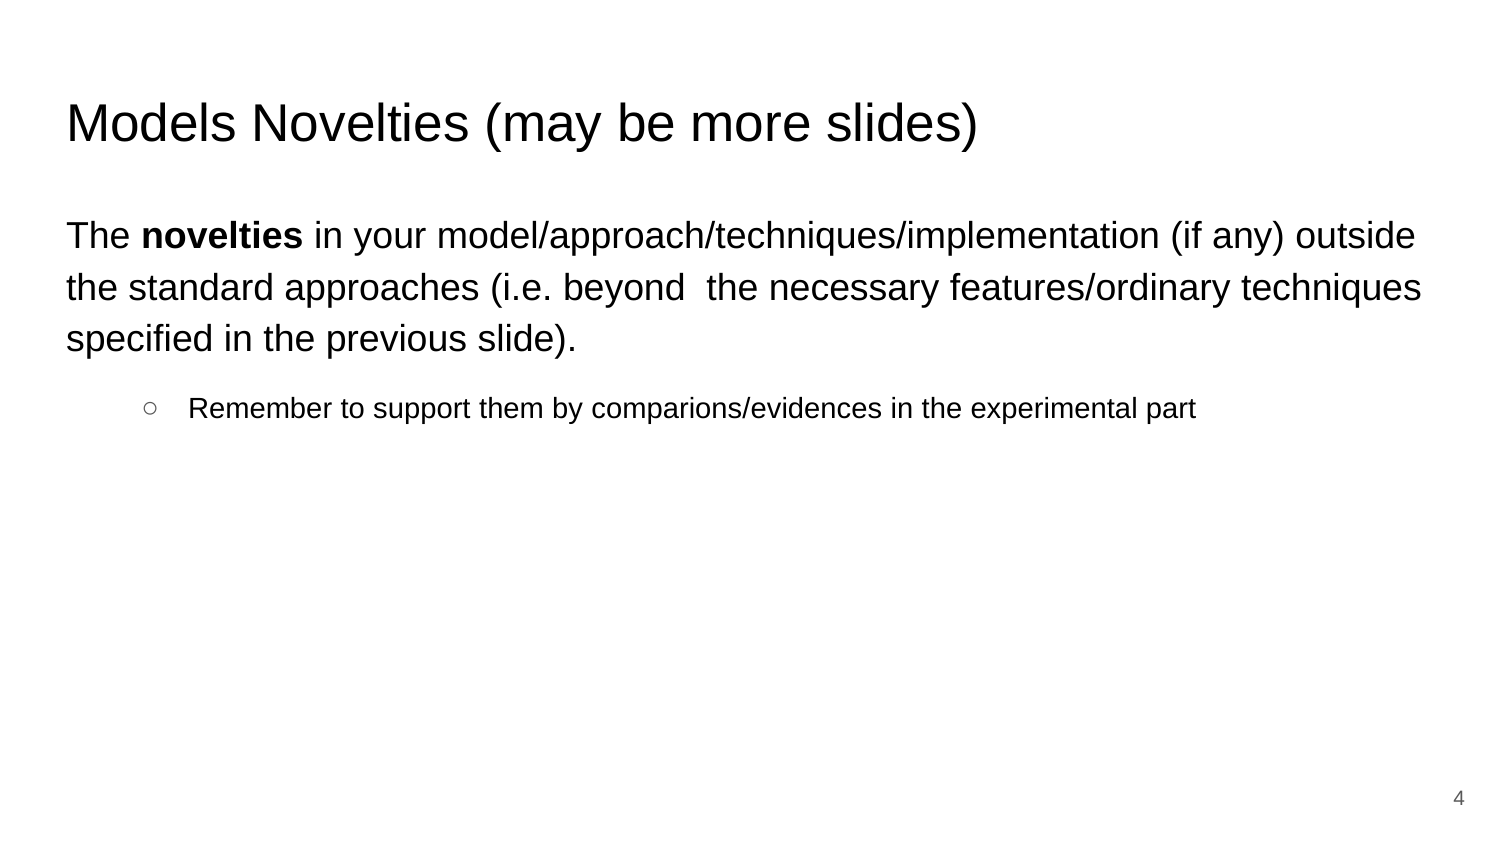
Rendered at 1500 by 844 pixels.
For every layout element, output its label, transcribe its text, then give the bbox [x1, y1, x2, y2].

title Models Novelties (may be more slides) [51, 72, 1449, 167]
list The novelties in your model/approach/techniques/implementation (if any) outside the standard approaches (i.e. beyond the necessary features/ordinary techniques specified in the previous slide). Remember to support them by comparions/evidences in the experimental part [51, 189, 1449, 750]
slide_number <number> [1389, 764, 1480, 830]
